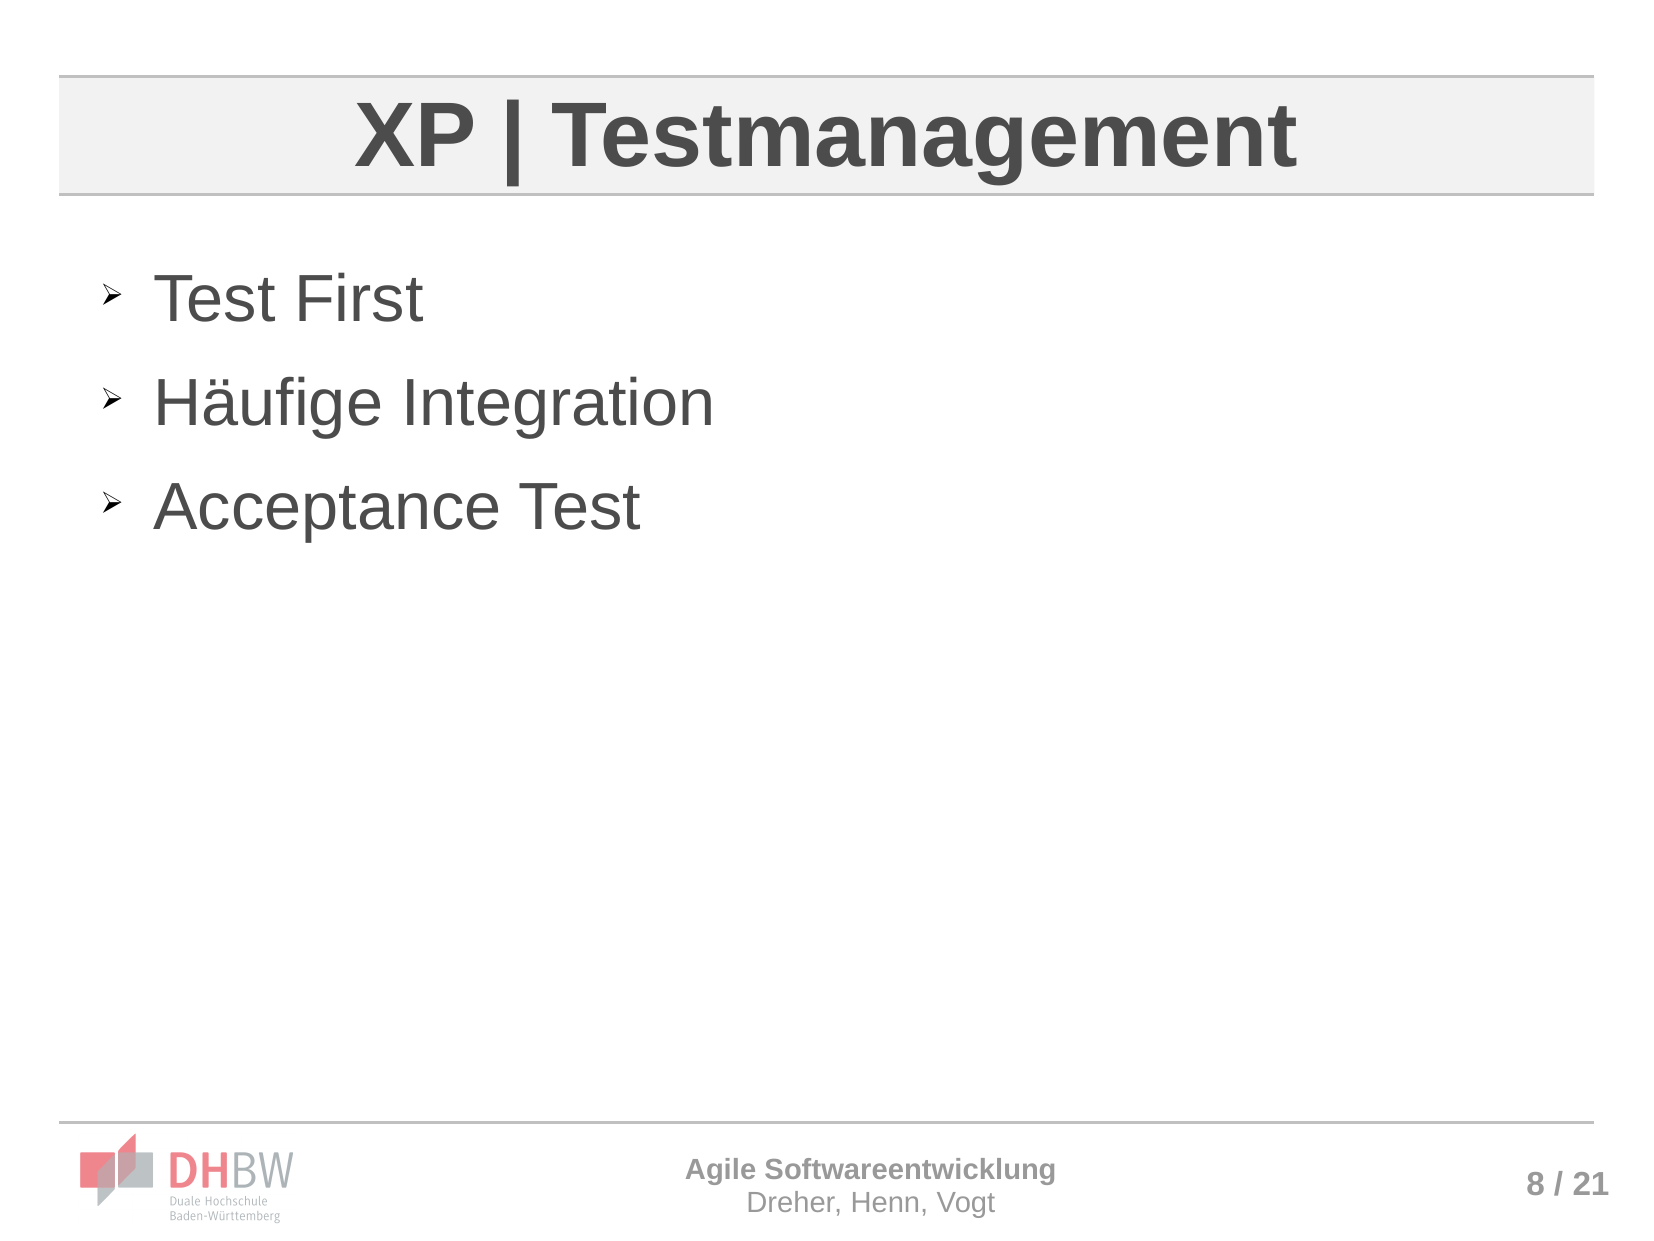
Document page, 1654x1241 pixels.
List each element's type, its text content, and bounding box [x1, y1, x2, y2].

list Test First Häufige Integration Acceptance Test [82, 260, 1571, 1080]
title XP | Testmanagement [82, 31, 1571, 239]
picture [78, 1133, 296, 1225]
